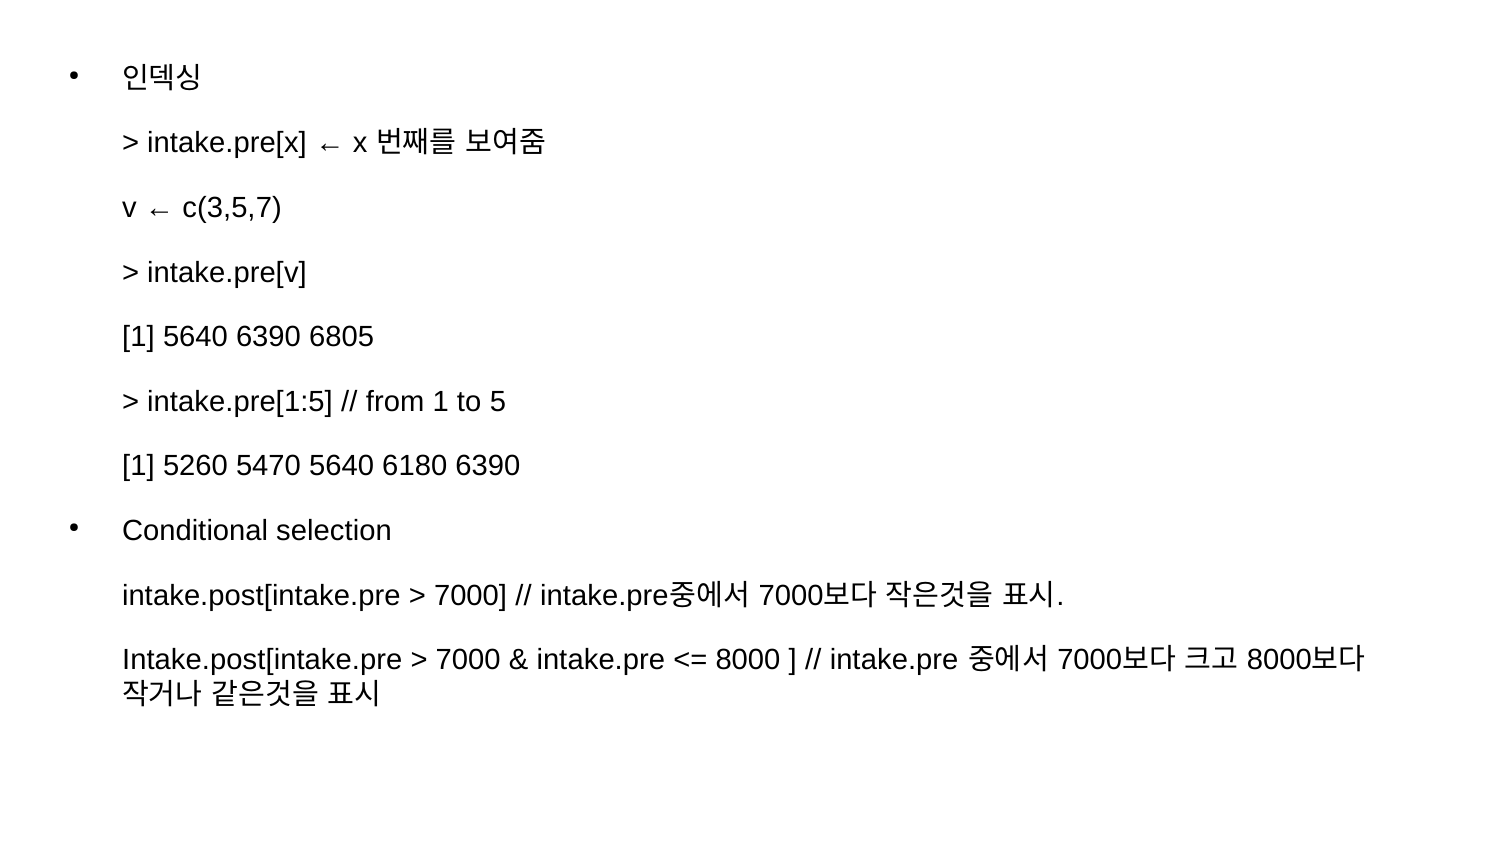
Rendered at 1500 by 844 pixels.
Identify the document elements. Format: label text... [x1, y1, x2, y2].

list 인덱싱 > intake.pre[x] ← x 번째를 보여줌 v ← c(3,5,7) > intake.pre[v] [1] 5640 6390 6805 > intake.pre[1:5] // from 1 to 5 [1] 5260 5470 5640 6180 6390 Conditional selection intake.post[intake.pre > 7000] // intake.pre중에서 7000보다 작은것을 표시. Intake.post[intake.pre > 7000 & intake.pre <= 8000 ] // intake.pre 중에서 7000보다 크고 8000보다 작거나 같은것을 표시 [51, 59, 1449, 750]
